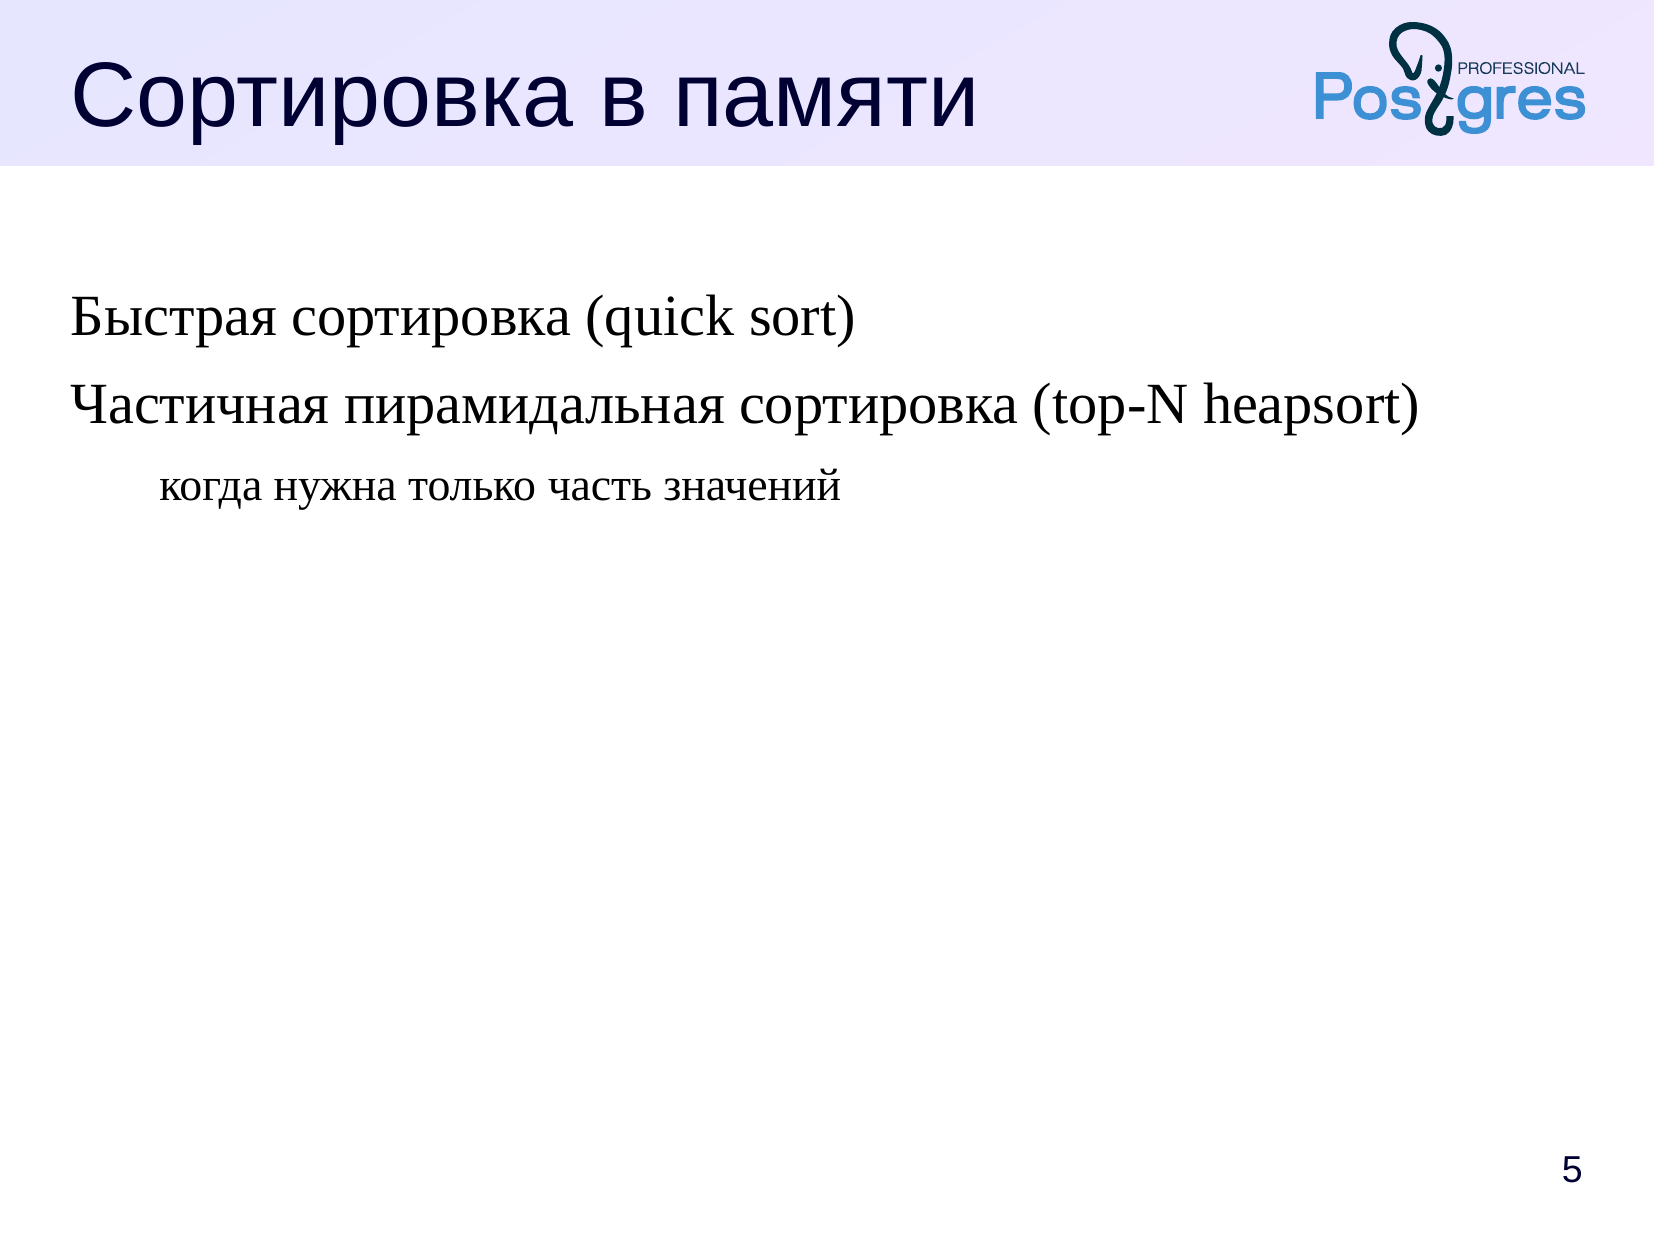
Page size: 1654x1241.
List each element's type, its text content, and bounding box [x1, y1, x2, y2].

title Сортировка в памяти [70, 43, 1261, 151]
list Быстрая сортировка (quick sort) Частичная пирамидальная сортировка (top-N heapsort) когда нужна только часть значений [70, 283, 1583, 1141]
